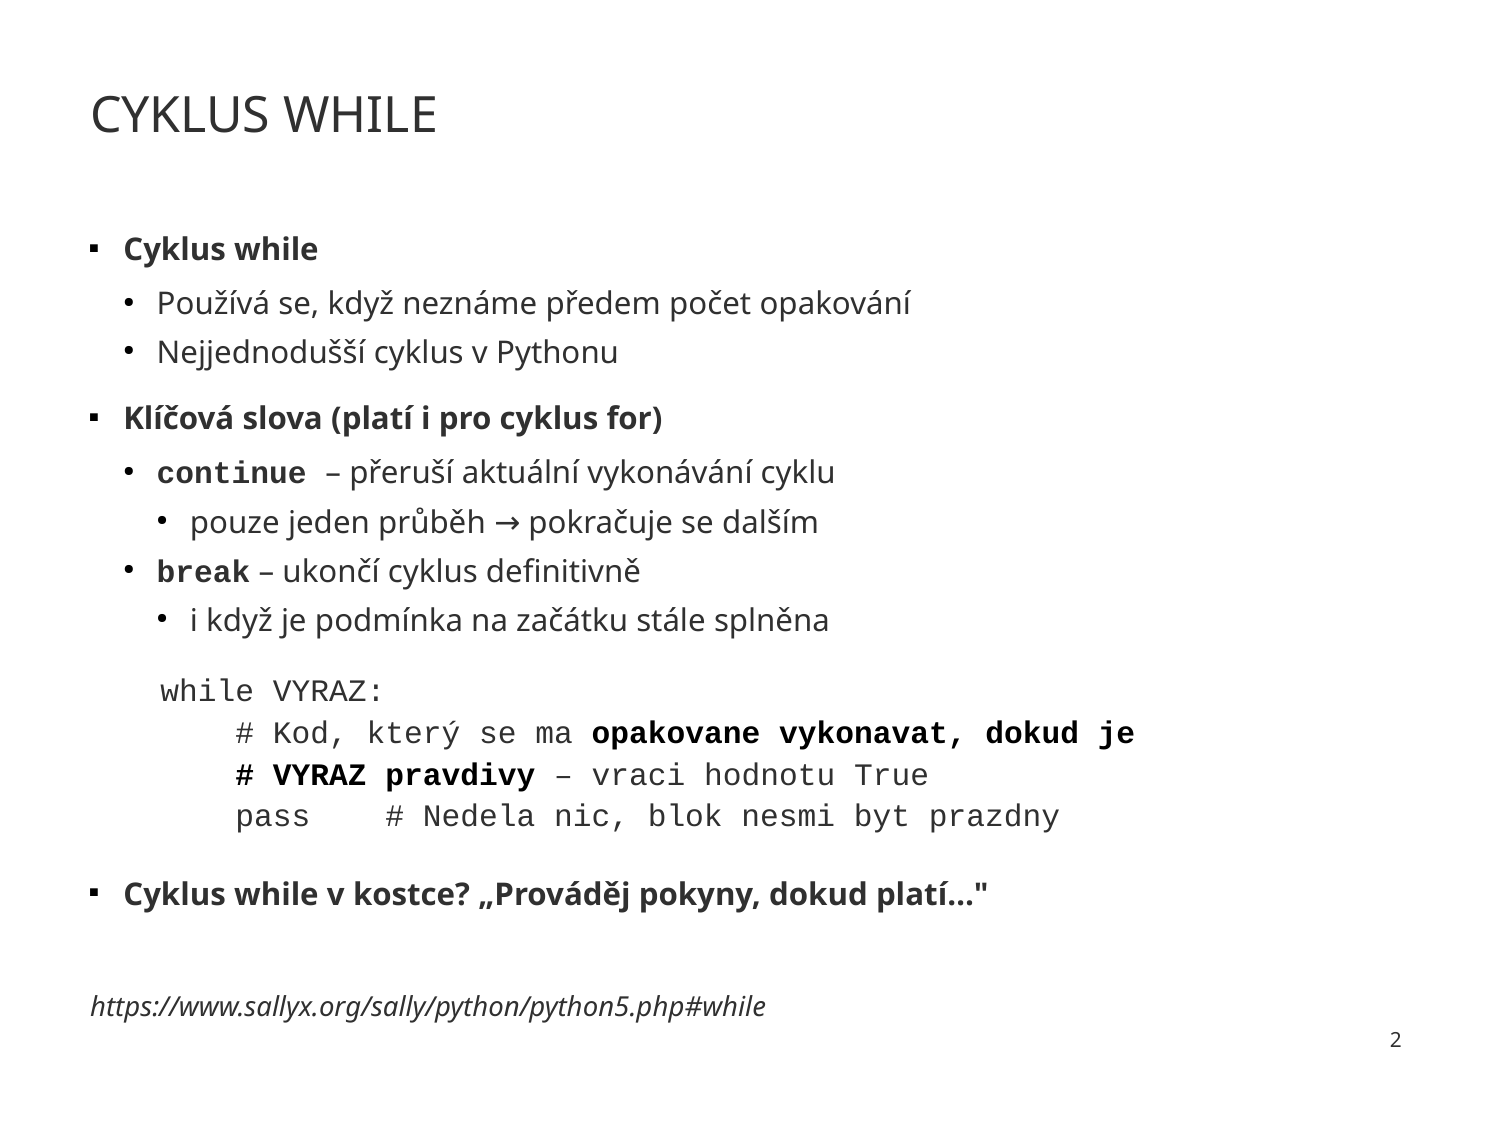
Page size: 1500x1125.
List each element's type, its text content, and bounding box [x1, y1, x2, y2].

title CYKLUS WHILE [75, 66, 1223, 161]
list Cyklus while Používá se, když neznáme předem počet opakování Nejjednodušší cyklus v Pythonu Klíčová slova (platí i pro cyklus for) continue – přeruší aktuální vykonávání cyklu pouze jeden průběh → pokračuje se dalším break – ukončí cyklus definitivně i když je podmínka na začátku stále splněna while VYRAZ: # Kod, který se ma opakovane vykonavat, dokud je # VYRAZ pravdivy – vraci hodnotu True pass # Nedela nic, blok nesmi byt prazdny Cyklus while v kostce? „Prováděj pokyny, dokud platí…" https://www.sallyx.org/sally/python/python5.php#while [75, 219, 1329, 1035]
slide_number <číslo> [1343, 1010, 1417, 1071]
